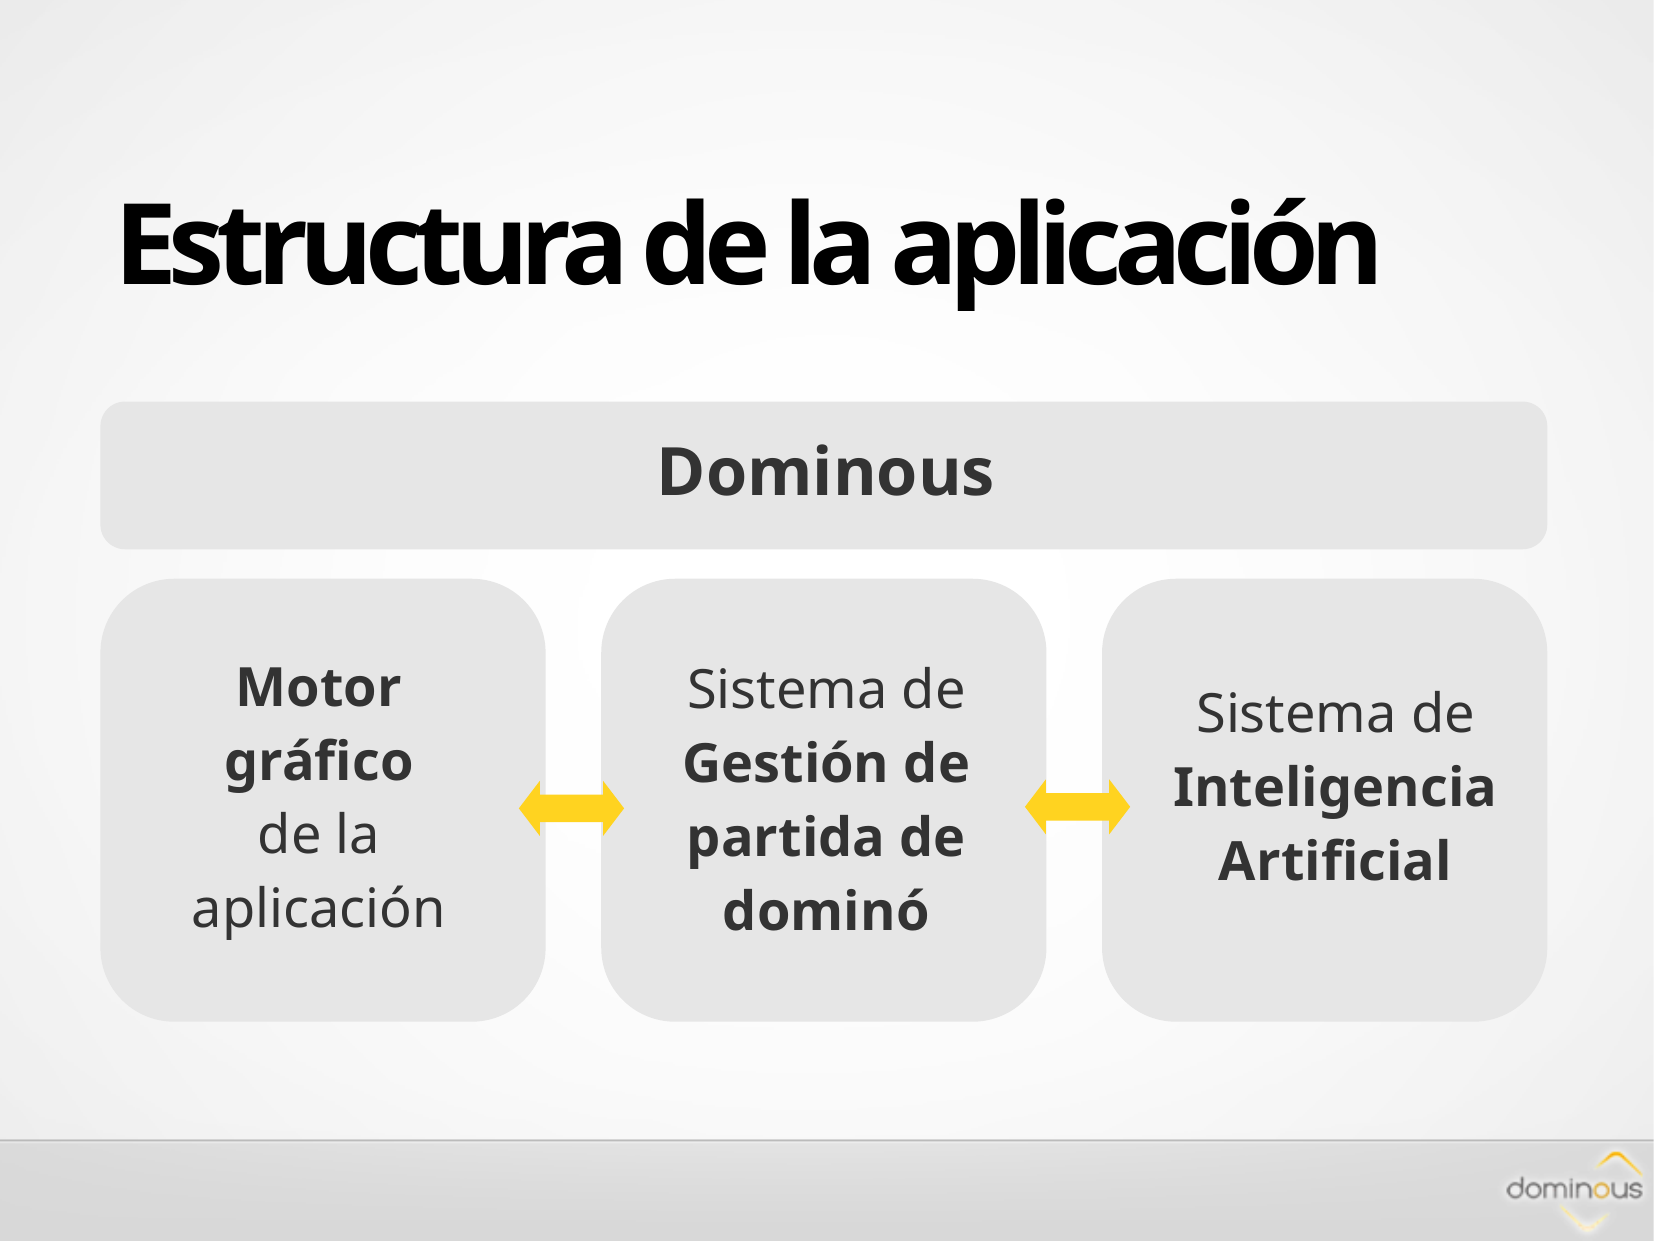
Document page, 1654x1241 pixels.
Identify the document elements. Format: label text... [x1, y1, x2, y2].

text_box Sistema de Inteligencia Artificial [1158, 667, 1531, 969]
text_box [100, 578, 1047, 1022]
text_box Sistema de Gestión de partida de dominó [667, 642, 1054, 954]
text_box Dominous [641, 416, 1026, 600]
text_box Motor gráfico de la aplicación [176, 640, 472, 952]
text_box Estructura de la aplicación [99, 179, 1565, 355]
picture [0, 0, 1654, 1241]
text_box [1024, 578, 1548, 1022]
text_box [100, 401, 1548, 550]
